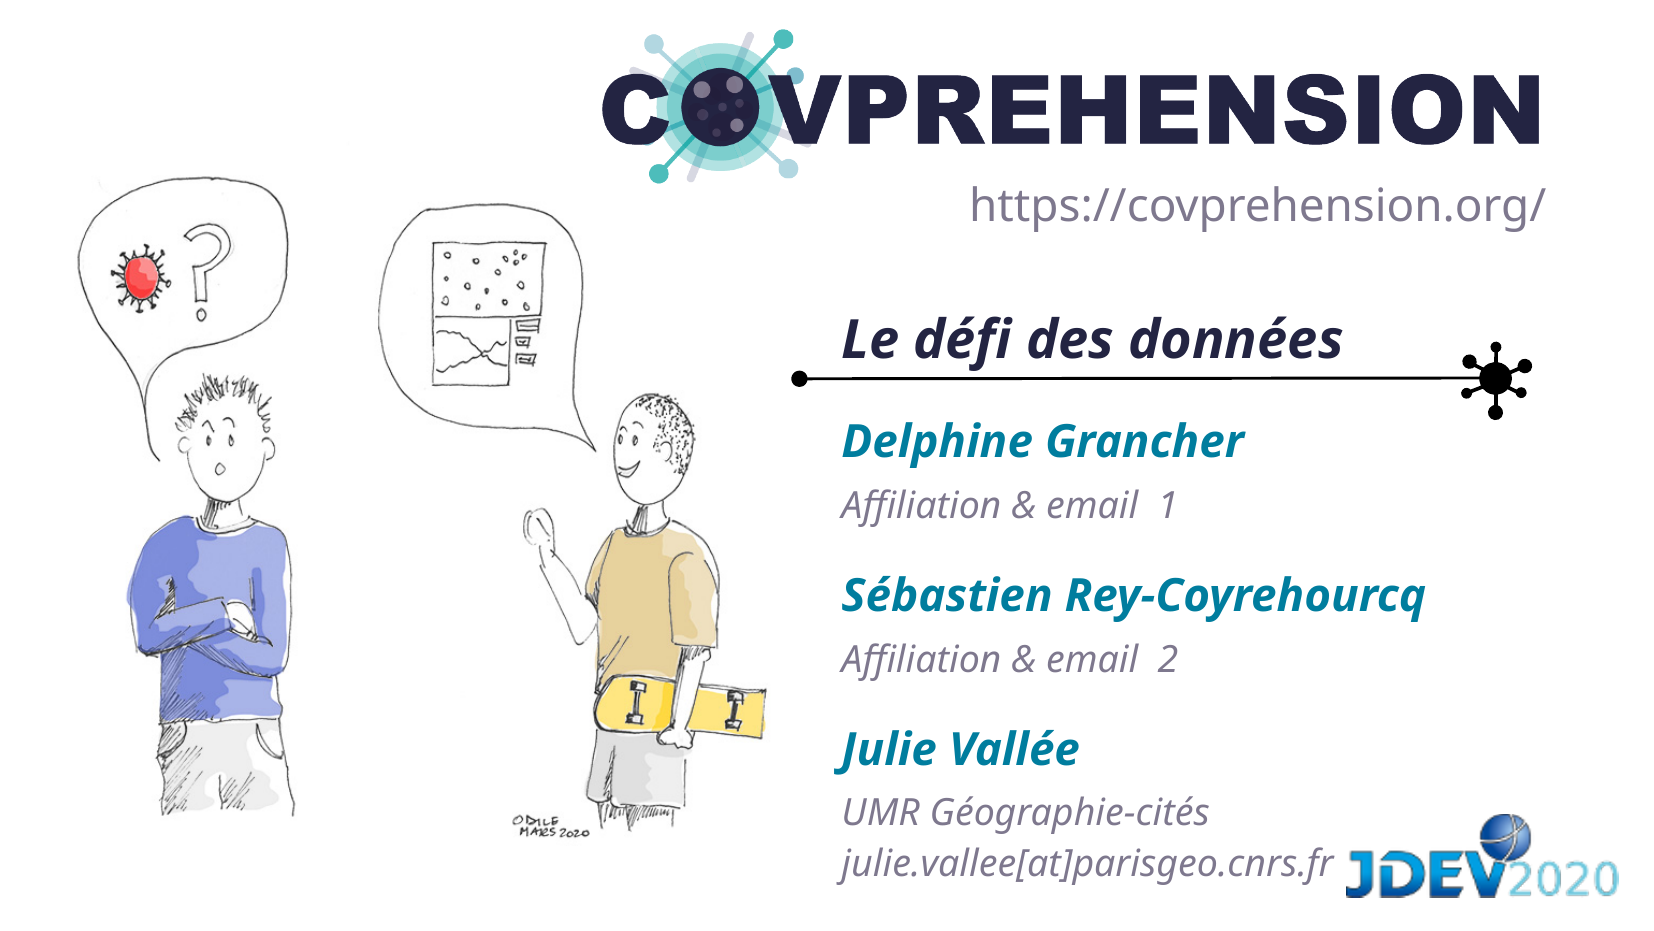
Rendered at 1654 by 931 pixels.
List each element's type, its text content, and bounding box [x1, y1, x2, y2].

picture [47, 23, 1539, 863]
text_box Julie Vallée [826, 708, 1229, 778]
text_box Sébastien Rey-Coyrehourcq [826, 555, 1595, 677]
text_box Affiliation & email 2 [826, 624, 1394, 686]
text_box Delphine Grancher [826, 401, 1405, 471]
text_box https://covprehension.org/ [874, 165, 1642, 253]
text_box Affiliation & email 1 [826, 471, 1642, 532]
picture [1346, 814, 1619, 898]
text_box Le défi des données [826, 293, 1654, 378]
picture [1444, 327, 1561, 440]
text_box UMR Géographie-cités julie.vallee[at]parisgeo.cnrs.fr [826, 778, 1359, 877]
